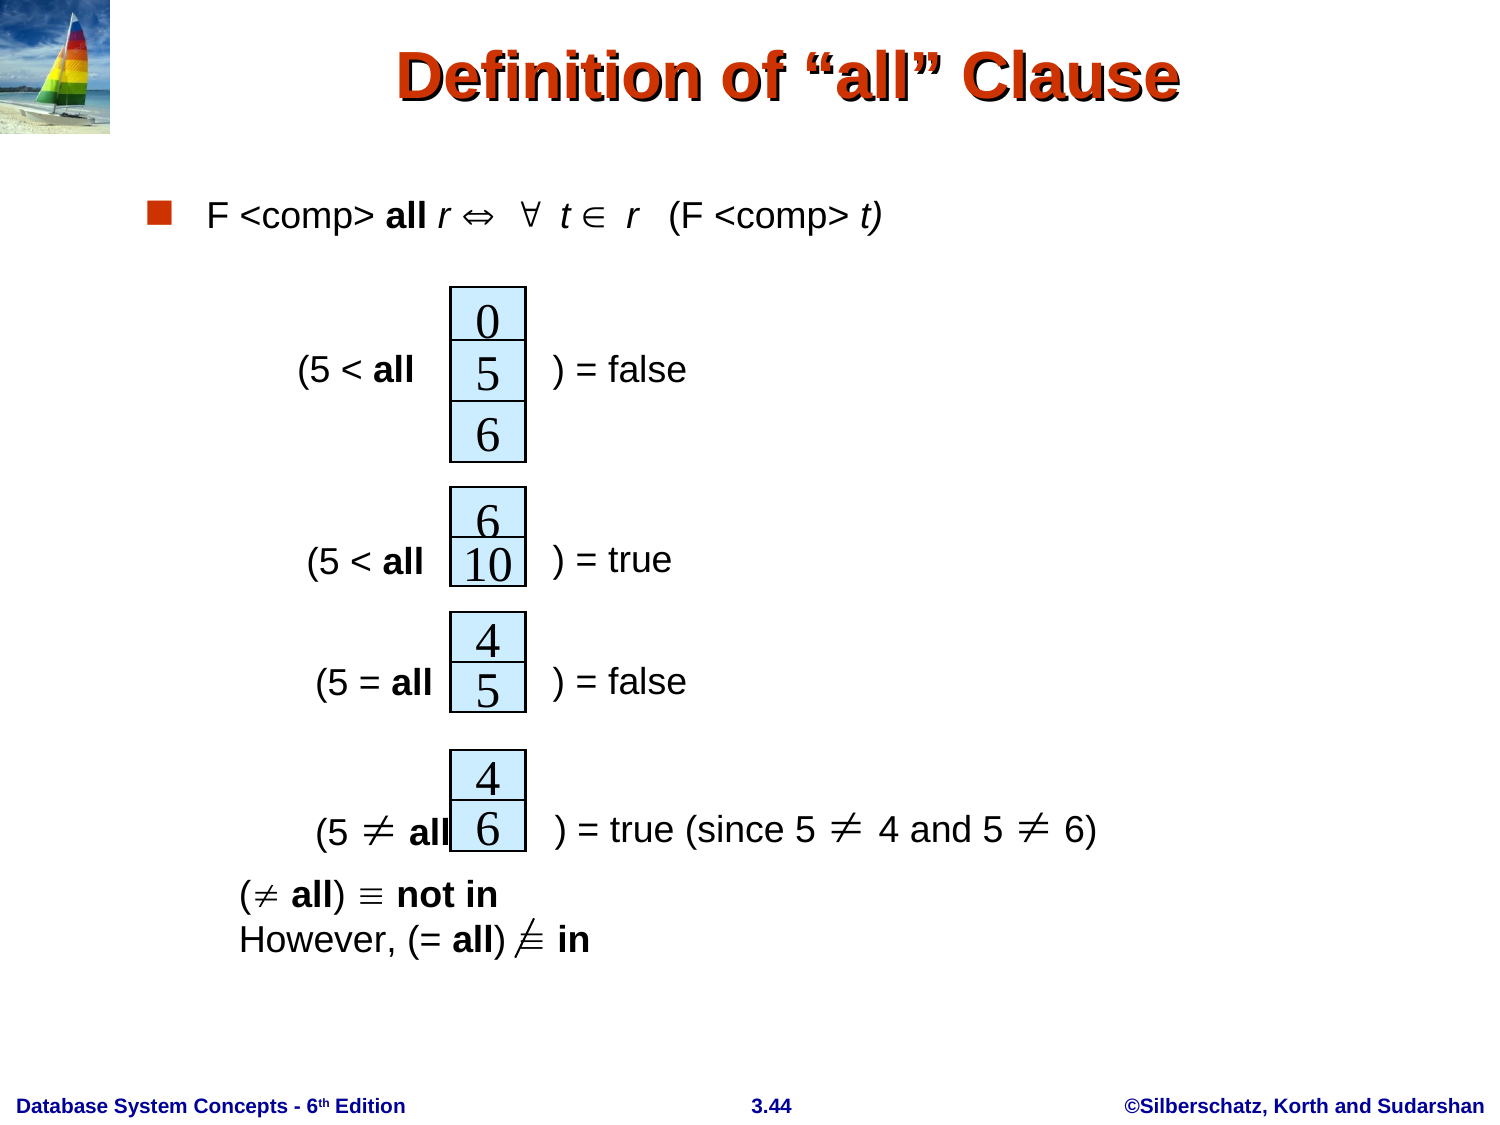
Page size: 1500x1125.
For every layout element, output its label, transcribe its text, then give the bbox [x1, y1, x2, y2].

text_box (5  all [300, 787, 576, 862]
text_box ) = true (since 5  4 and 5  6) [539, 785, 1290, 861]
text_box 4 [479, 630, 491, 646]
text_box 5 [450, 661, 526, 713]
text_box ) = false [537, 337, 739, 398]
text_box 6 [450, 401, 526, 463]
title Definition of “all” Clause [125, 19, 1451, 120]
picture [0, 0, 110, 134]
text_box 0 [450, 287, 526, 339]
text_box 5 [450, 339, 526, 401]
text_box (5 < all [282, 337, 483, 398]
text_box 4 [450, 749, 526, 787]
text_box 5 [483, 373, 494, 388]
text_box 10 [492, 537, 526, 587]
text_box ) = false [537, 649, 739, 710]
text_box (5 = all [300, 649, 501, 711]
text_box 10 [493, 550, 506, 580]
text_box 6 [482, 521, 494, 535]
text_box (5 < all [291, 529, 492, 591]
text_box ) = true [537, 527, 739, 589]
text_box 6 [450, 487, 526, 537]
text_box 4 [450, 611, 526, 661]
list F <comp> all r t r (F <comp> t) [135, 184, 1225, 247]
text_box 4 [479, 768, 491, 784]
text_box 0 [481, 307, 494, 337]
text_box ( all)  not in However, (= all)  in [223, 862, 1340, 980]
